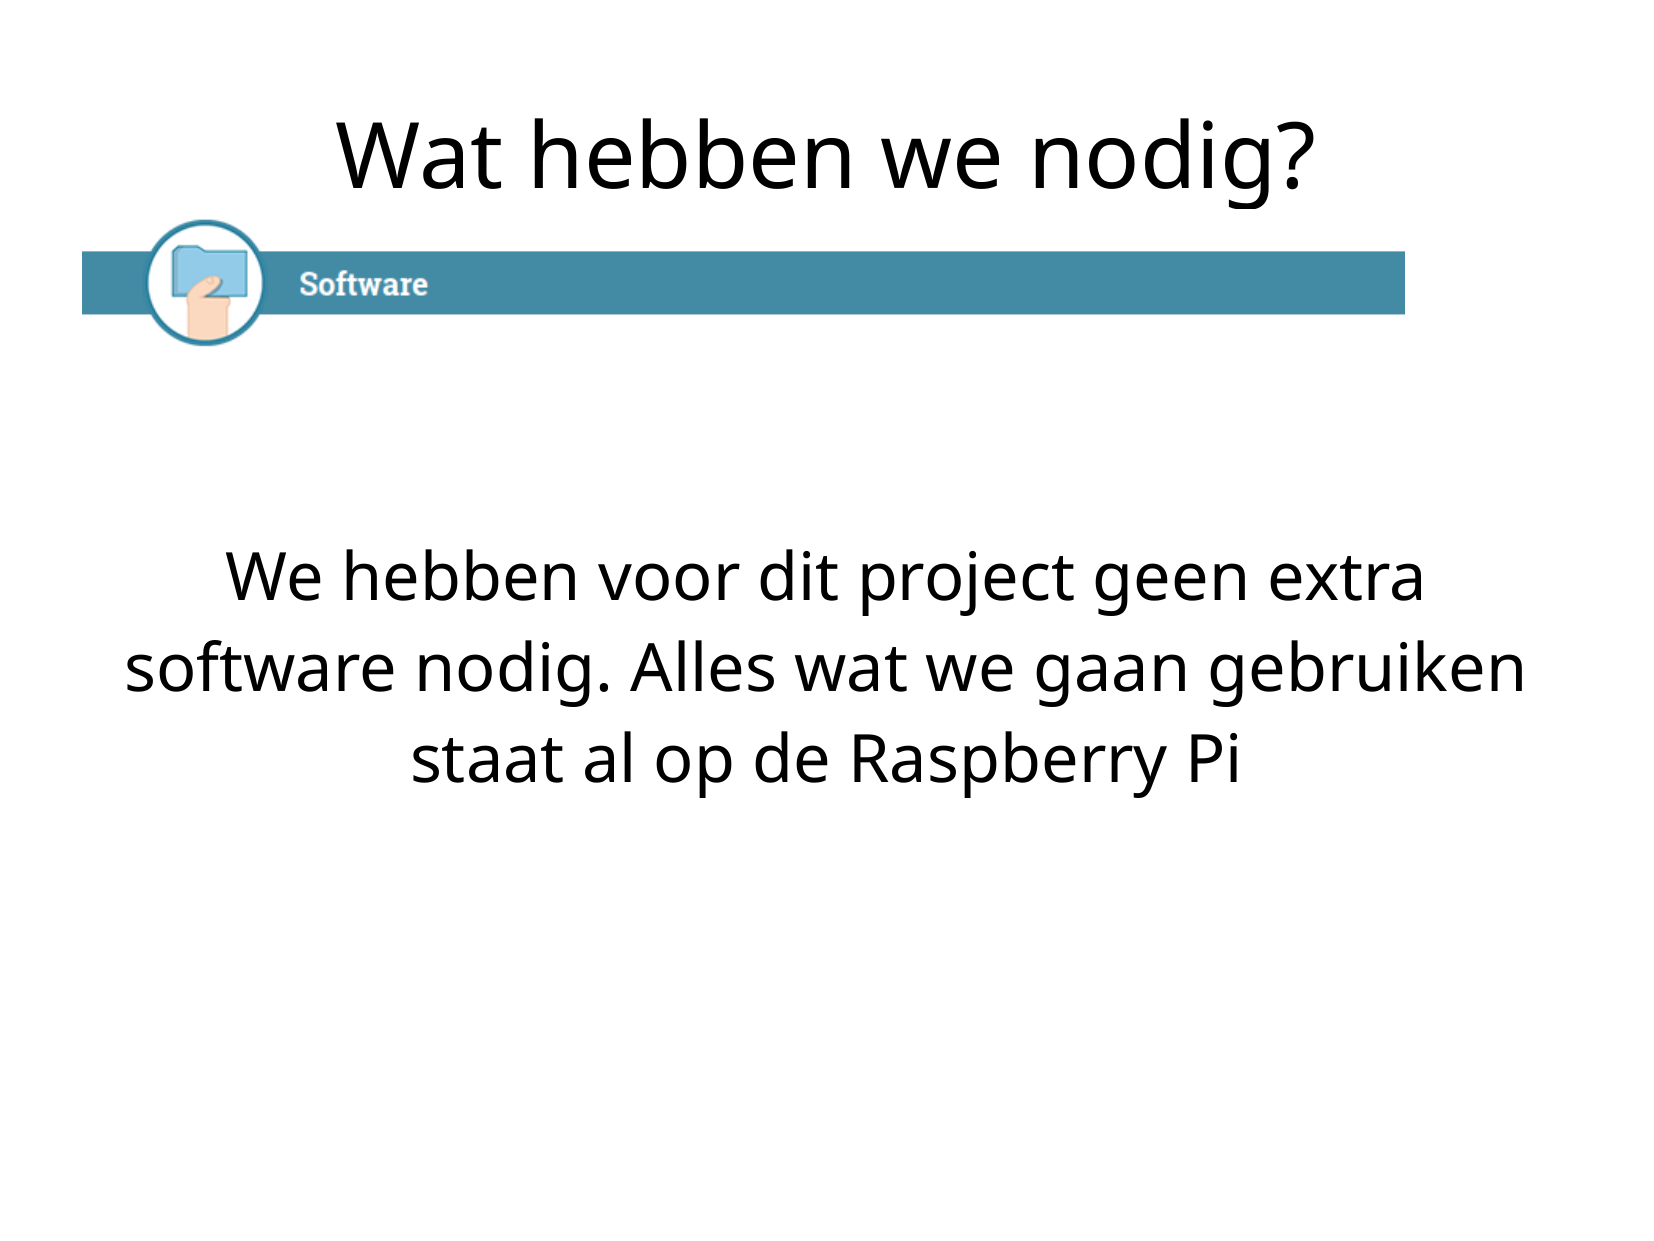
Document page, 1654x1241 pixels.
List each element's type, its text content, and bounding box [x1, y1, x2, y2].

subtitle We hebben voor dit project geen extra software nodig. Alles wat we gaan gebruiken staat al op de Raspberry Pi [82, 49, 1571, 1010]
